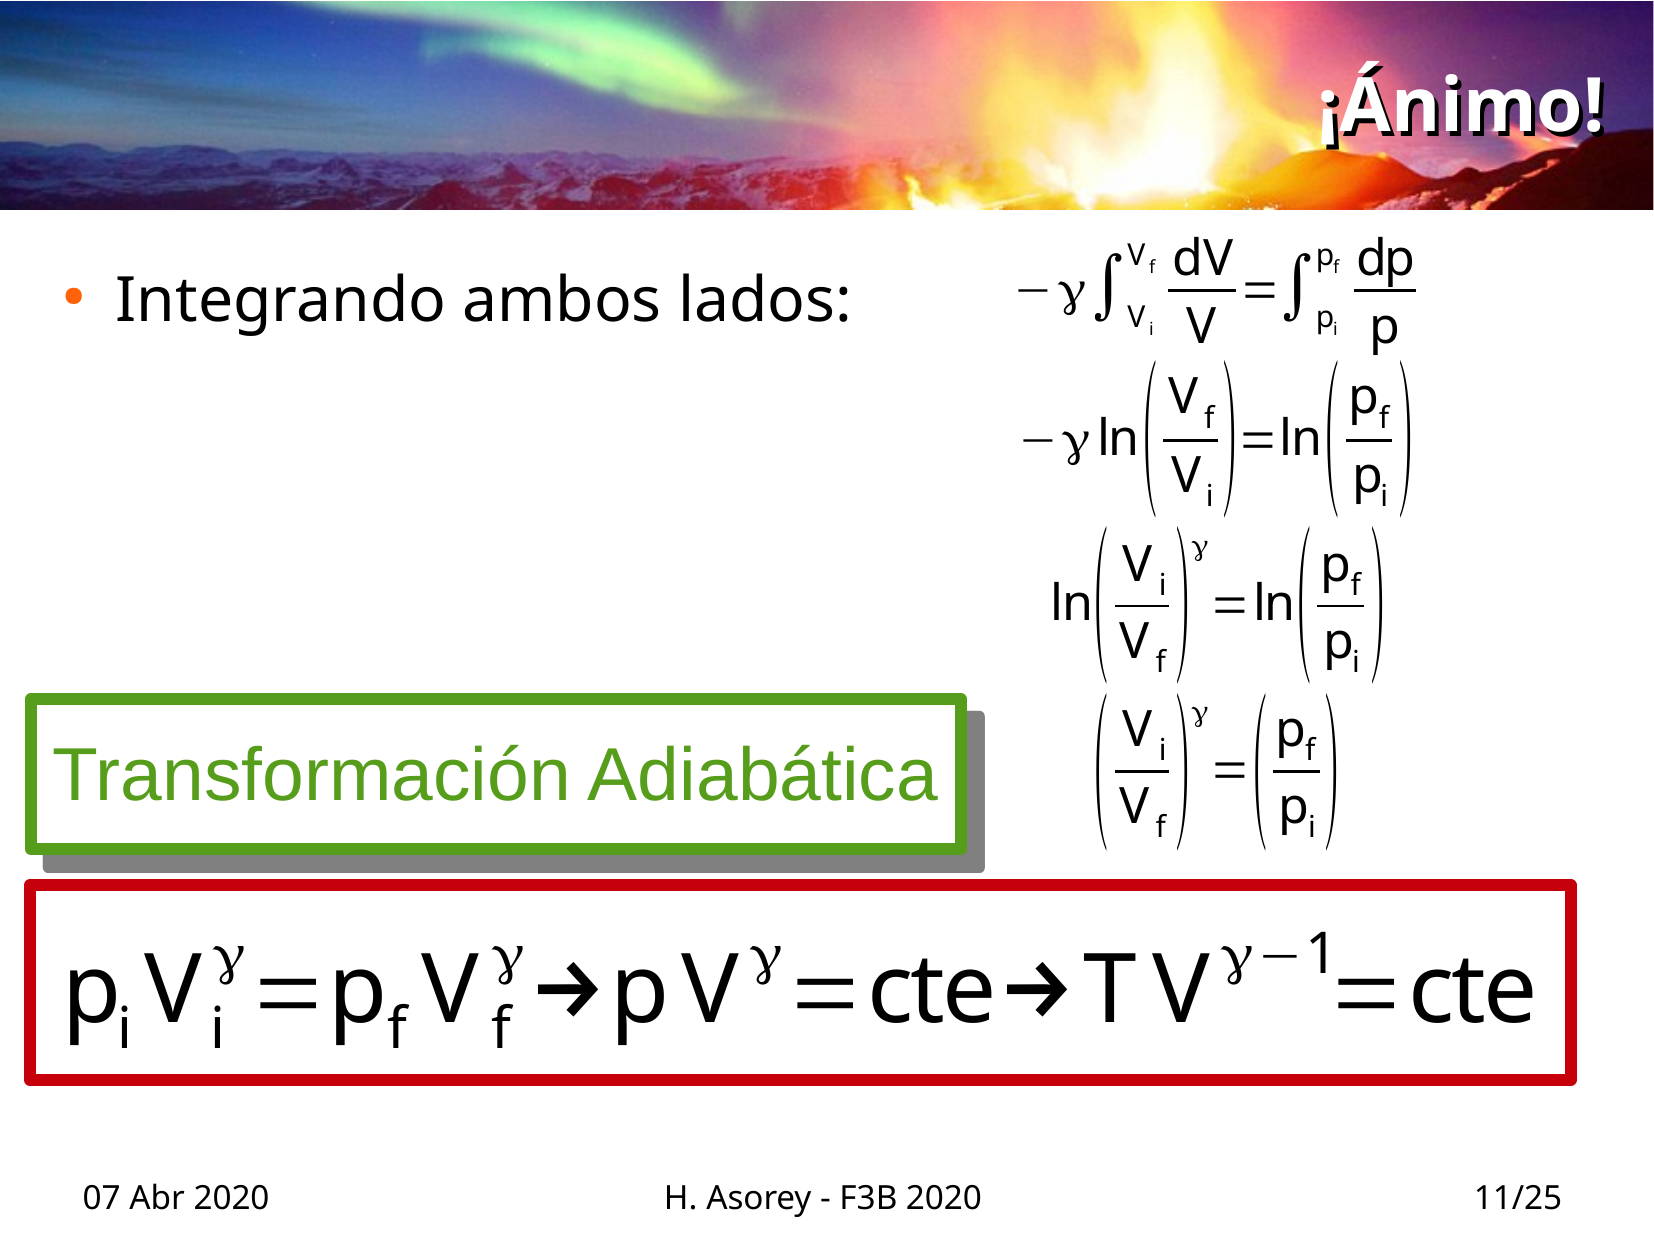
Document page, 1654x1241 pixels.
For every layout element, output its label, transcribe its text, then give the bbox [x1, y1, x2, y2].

text_box Transformación Adiabática [30, 699, 961, 850]
chart [56, 918, 1542, 1064]
title ¡Ánimo! [45, 15, 1606, 191]
list Integrando ambos lados: [45, 891, 1565, 1074]
list Integrando ambos lados: [45, 255, 1606, 1156]
picture [0, 1, 1654, 210]
chart [1007, 226, 1425, 854]
